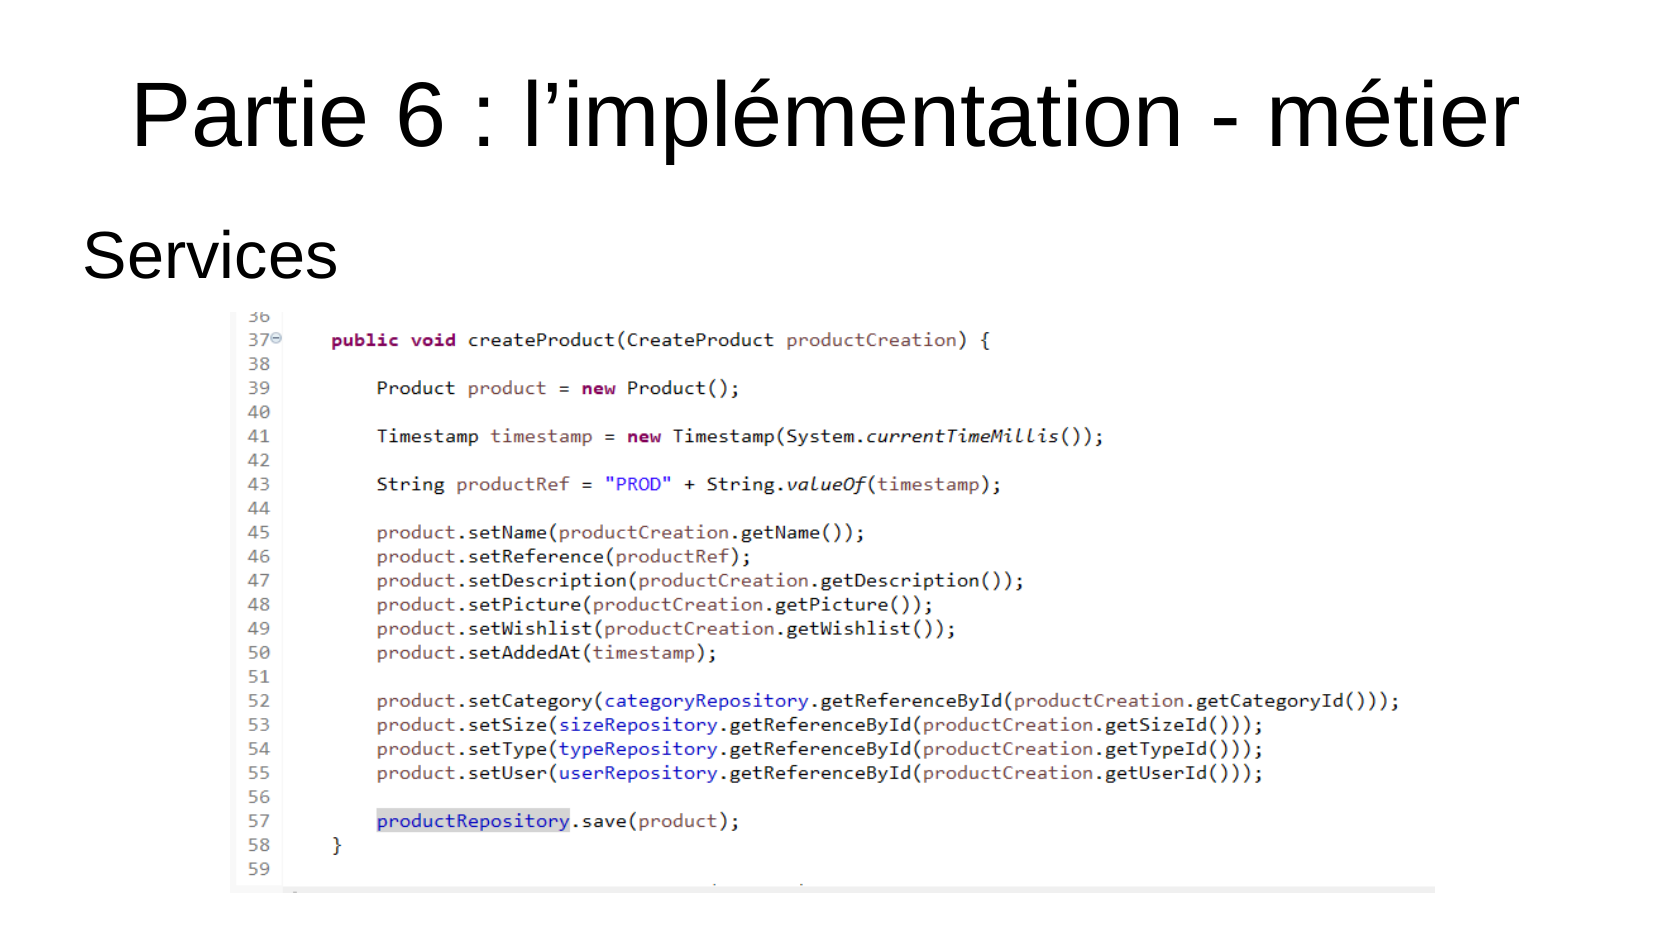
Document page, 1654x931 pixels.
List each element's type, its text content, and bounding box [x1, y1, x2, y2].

list Services [82, 217, 1571, 758]
picture [230, 312, 1435, 893]
title Partie 6 : l’implémentation - métier [82, 37, 1571, 193]
